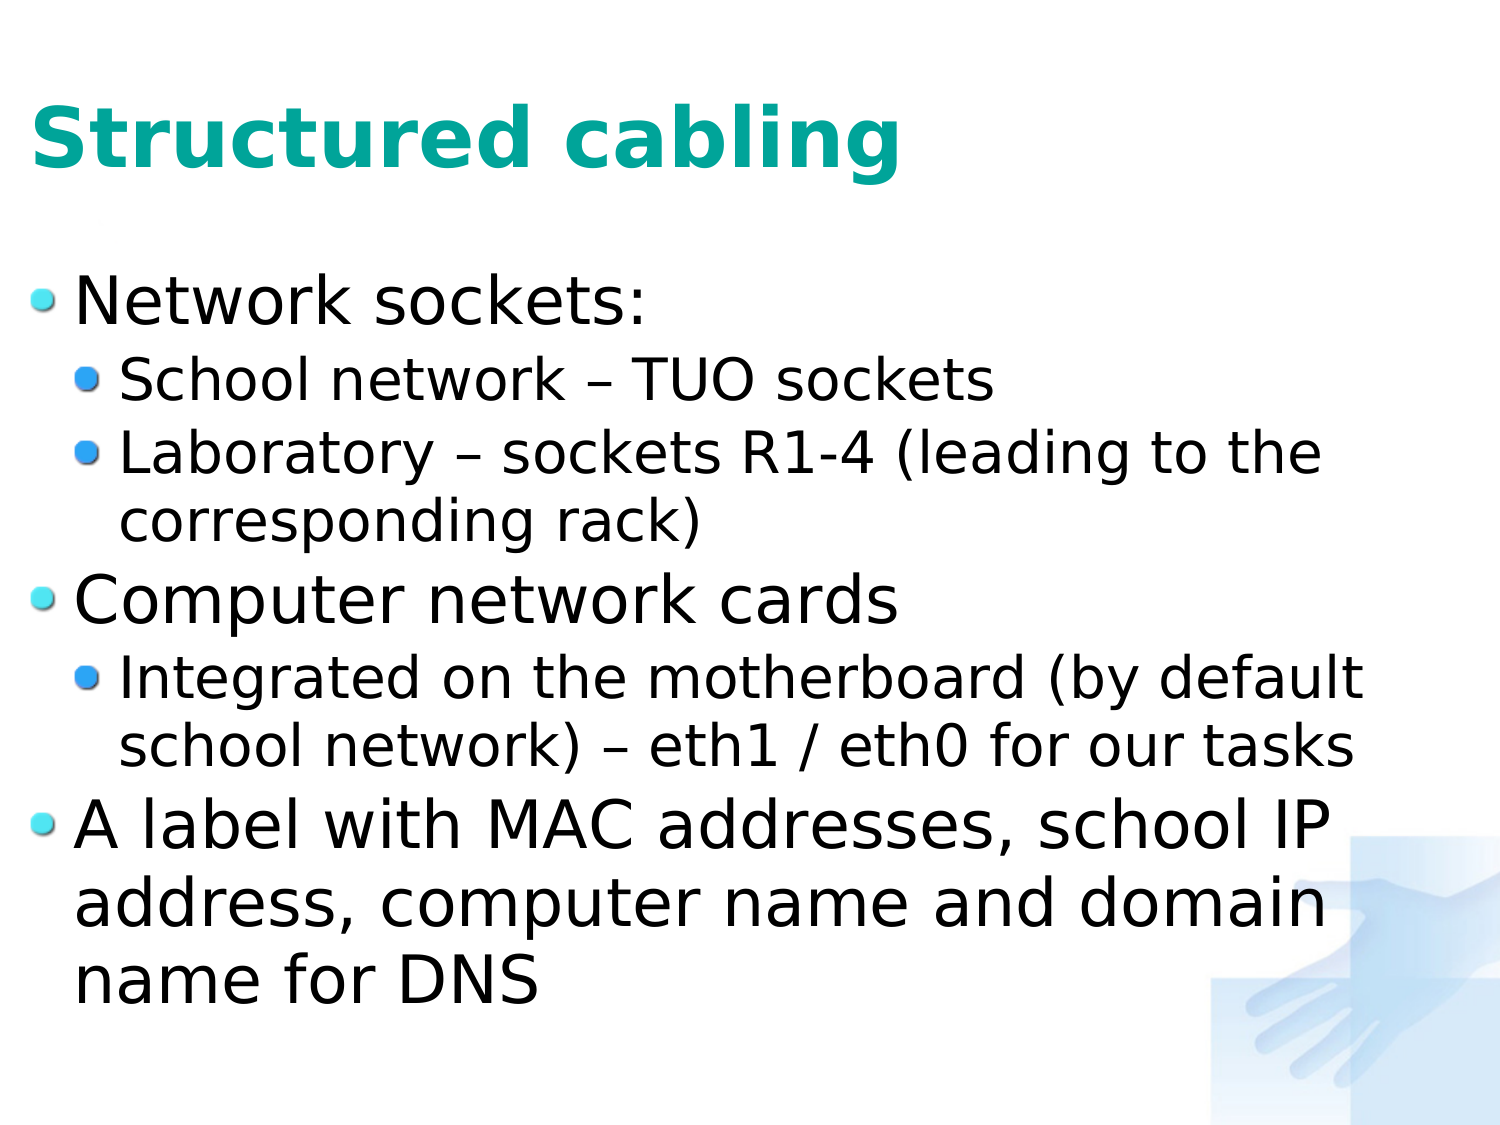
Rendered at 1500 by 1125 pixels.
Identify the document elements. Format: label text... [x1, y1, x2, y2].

title Structured cabling [29, 21, 1477, 257]
list Network sockets: School network – TUO sockets Laboratory – sockets R1-4 (leading to the corresponding rack) Computer network cards Integrated on the motherboard (by default school network) – eth1 / eth0 for our tasks A label with MAC addresses, school IP address, computer name and domain name for DNS [29, 262, 1477, 1093]
picture [0, 0, 1500, 1125]
